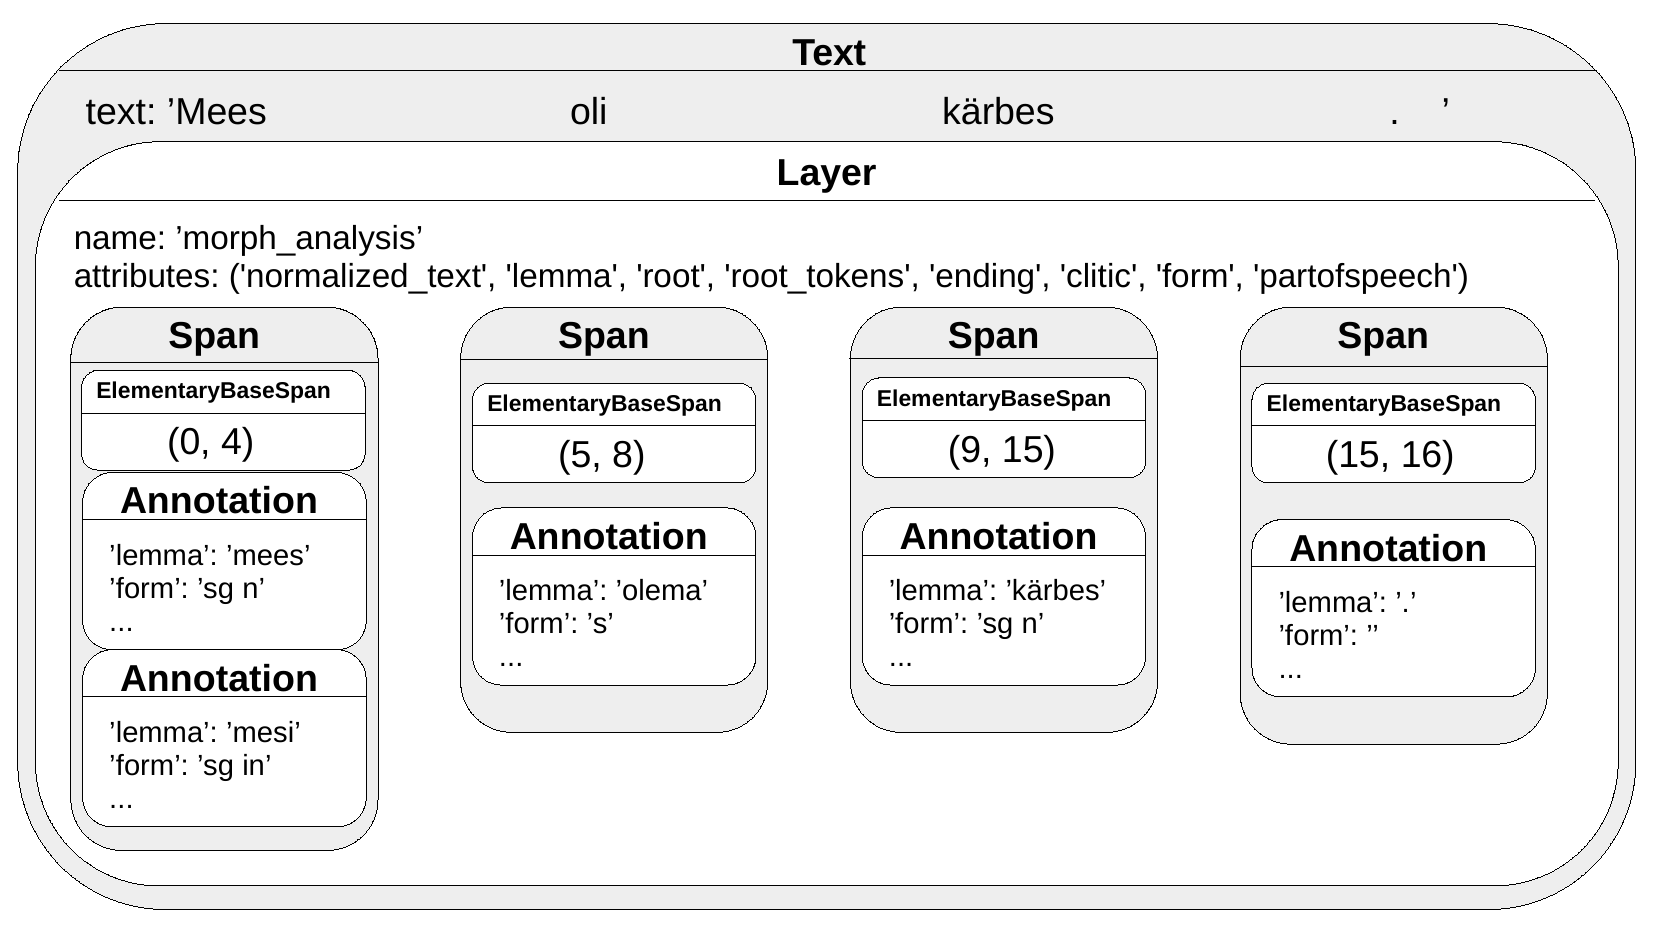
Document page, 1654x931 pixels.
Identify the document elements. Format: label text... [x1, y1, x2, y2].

text_box Annotation [495, 556, 732, 565]
text_box Span [153, 307, 284, 364]
text_box Layer [761, 143, 892, 200]
text_box ’lemma’: ’.’ ’form’: ’’ ... [1263, 578, 1524, 692]
text_box Text [777, 71, 882, 81]
text_box Annotation [105, 697, 342, 707]
text_box (15, 16) [1311, 425, 1477, 483]
text_box (0, 4) [152, 413, 271, 471]
text_box (5, 8) [543, 425, 662, 483]
text_box Annotation [1274, 567, 1511, 577]
text_box Span [543, 307, 674, 366]
text_box Text [777, 23, 882, 70]
text_box name: ’morph_analysis’ attributes: ('normalized_text', 'lemma', 'root', 'root_tokens', 'ending', 'clitic', 'form', 'partofspeech') [59, 212, 1583, 302]
text_box Annotation [105, 472, 342, 519]
text_box Annotation [105, 649, 342, 696]
text_box [17, 23, 1636, 910]
text_box Span [933, 307, 1063, 364]
text_box ElementaryBaseSpan [862, 377, 1146, 419]
text_box ’lemma’: ’mees’ ’form’: ’sg n’ ... [94, 531, 355, 644]
text_box (9, 15) [933, 420, 1075, 478]
text_box Annotation [1274, 519, 1511, 566]
text_box ElementaryBaseSpan [472, 383, 756, 424]
text_box Span [1322, 307, 1453, 364]
text_box ’lemma’: ’olema’ ’form’: ’s’ ... [484, 566, 745, 680]
text_box ElementaryBaseSpan [81, 370, 366, 411]
text_box Annotation [495, 507, 732, 555]
text_box Annotation [105, 520, 342, 530]
text_box Annotation [884, 556, 1121, 565]
text_box ’lemma’: ’kärbes’ ’form’: ’sg n’ ... [874, 566, 1134, 680]
text_box Annotation [884, 507, 1121, 555]
text_box text: ’Mees oli kärbes . ’ [70, 82, 1583, 140]
text_box ’lemma’: ’mesi’ ’form’: ’sg in’ ... [94, 708, 355, 822]
text_box ElementaryBaseSpan [1251, 383, 1536, 424]
